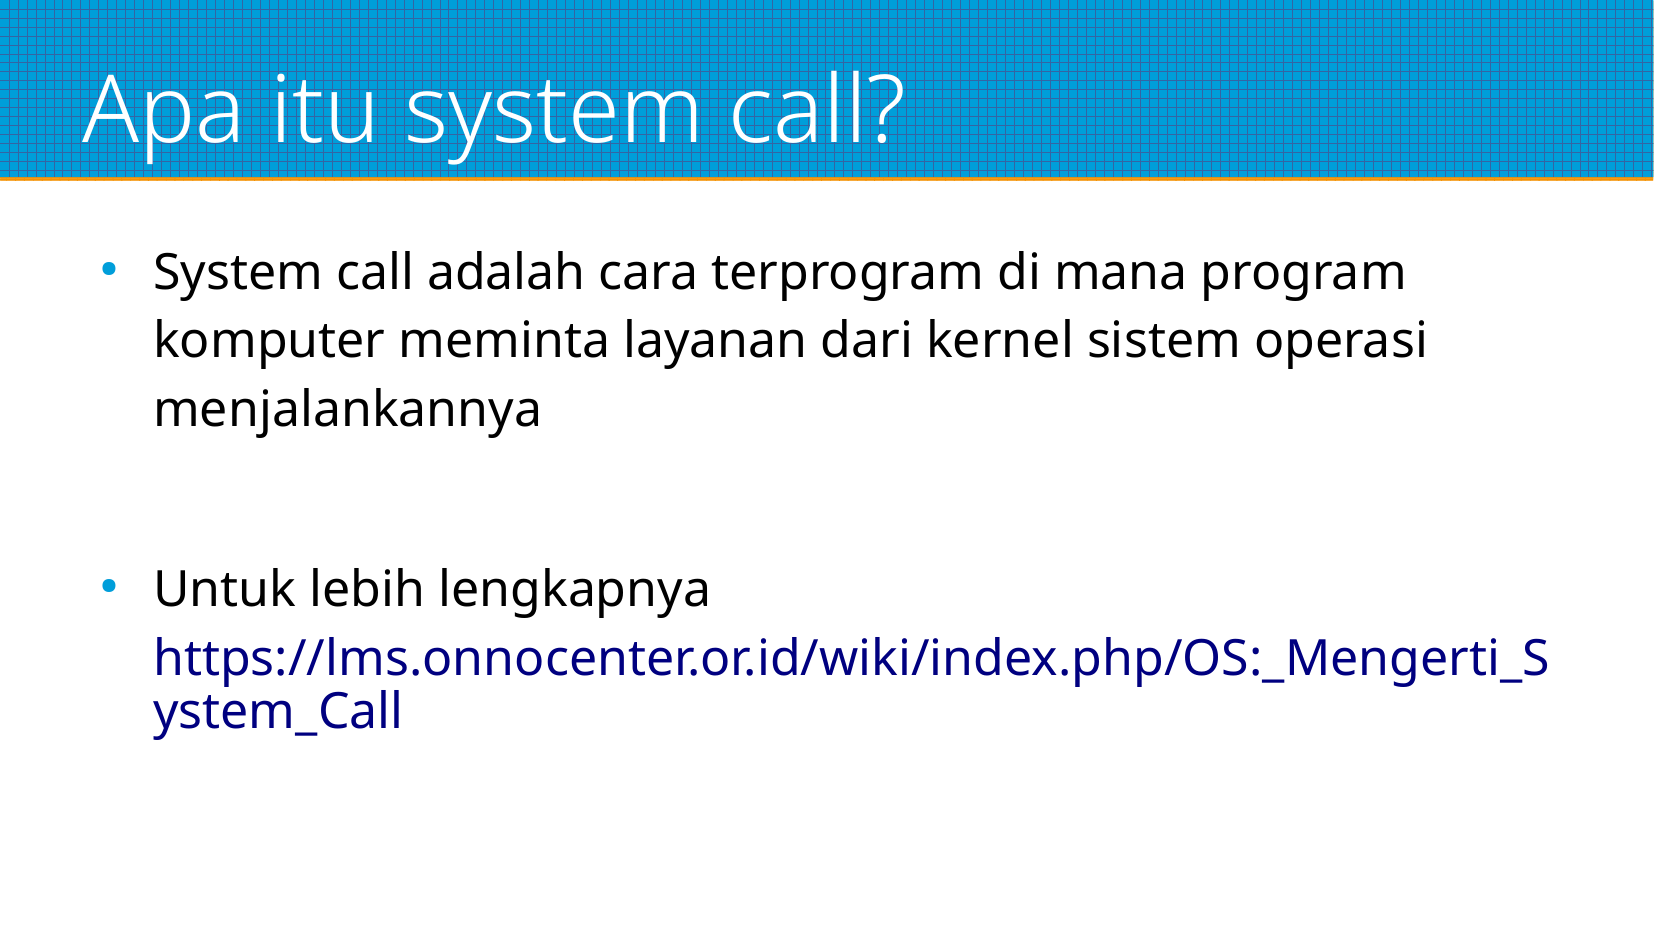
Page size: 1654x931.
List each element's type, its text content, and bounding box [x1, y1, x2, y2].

title Apa itu system call? [82, 14, 1571, 171]
list System call adalah cara terprogram di mana program komputer meminta layanan dari kernel sistem operasi menjalankannya Untuk lebih lengkapnya https://lms.onnocenter.or.id/wiki/index.php/OS:_Mengerti_System_Call [82, 236, 1563, 811]
